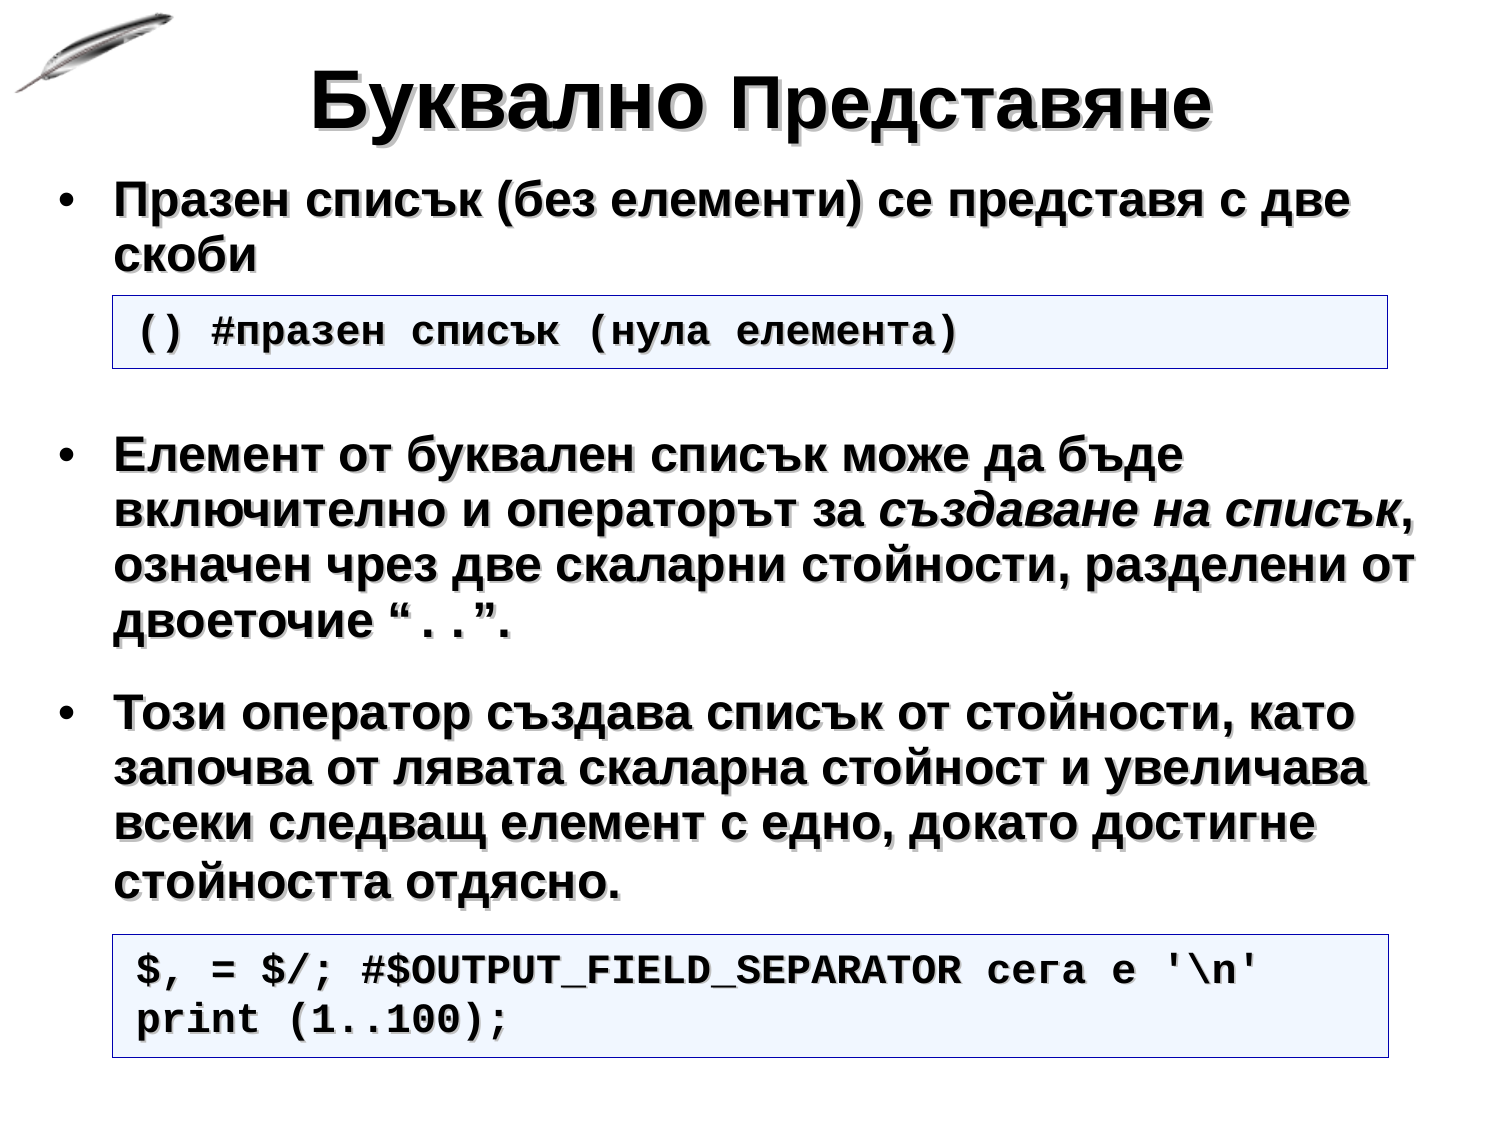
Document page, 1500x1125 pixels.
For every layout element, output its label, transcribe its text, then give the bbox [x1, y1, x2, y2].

list Празен списък (без елементи) се представя с две скоби Елемент от буквален списък може да бъде включително и операторът за създаване на списък, означен чрез две скаларни стойности, разделени от двоеточие “..”. Този оператор създава списък от стойности, като започва от лявата скаларна стойност и увеличава всеки следващ елемент с едно, докато достигне стойността отдясно. [57, 172, 1452, 1093]
picture [11, 11, 103, 95]
text_box () #празен списък (нула елемента) [111, 295, 1388, 369]
text_box $, = $/; #$OUTPUT_FIELD_SEPARATOR сега е '\n' print (1..100); [112, 934, 1388, 1058]
title Буквално Представяне [103, 0, 1397, 207]
